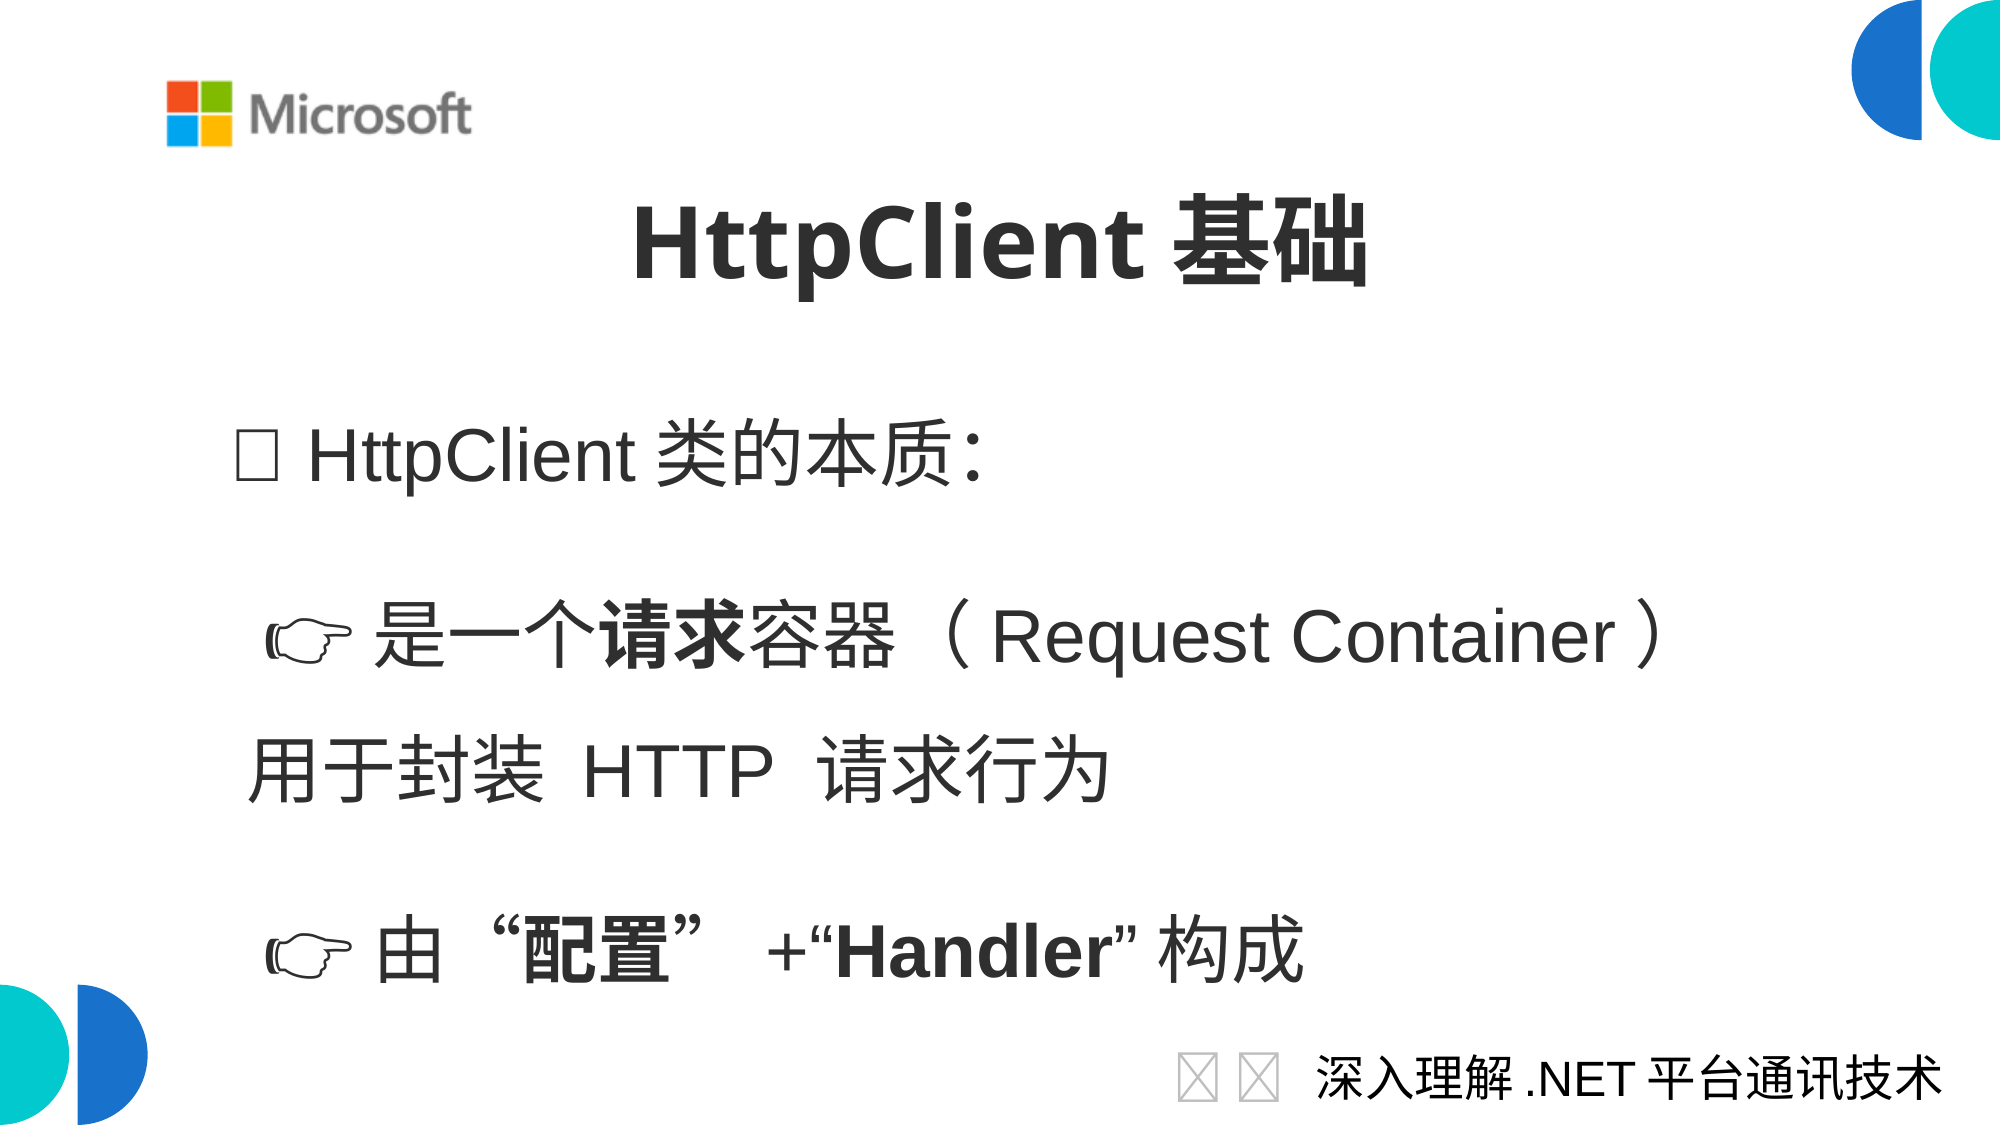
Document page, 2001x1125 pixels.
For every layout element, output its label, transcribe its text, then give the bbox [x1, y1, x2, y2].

subtitle 🚀 🚀 深入理解.NET平台通讯技术 [1173, 1046, 1952, 1107]
title HttpClient基础 [138, 145, 1862, 332]
text_box 🚀 HttpClient类的本质： 👉是一个请求容器（Request Container） 用于封装 HTTP 请求行为 👉由“配置”+“Handler”构成 [215, 354, 1802, 567]
picture [85, 41, 552, 189]
